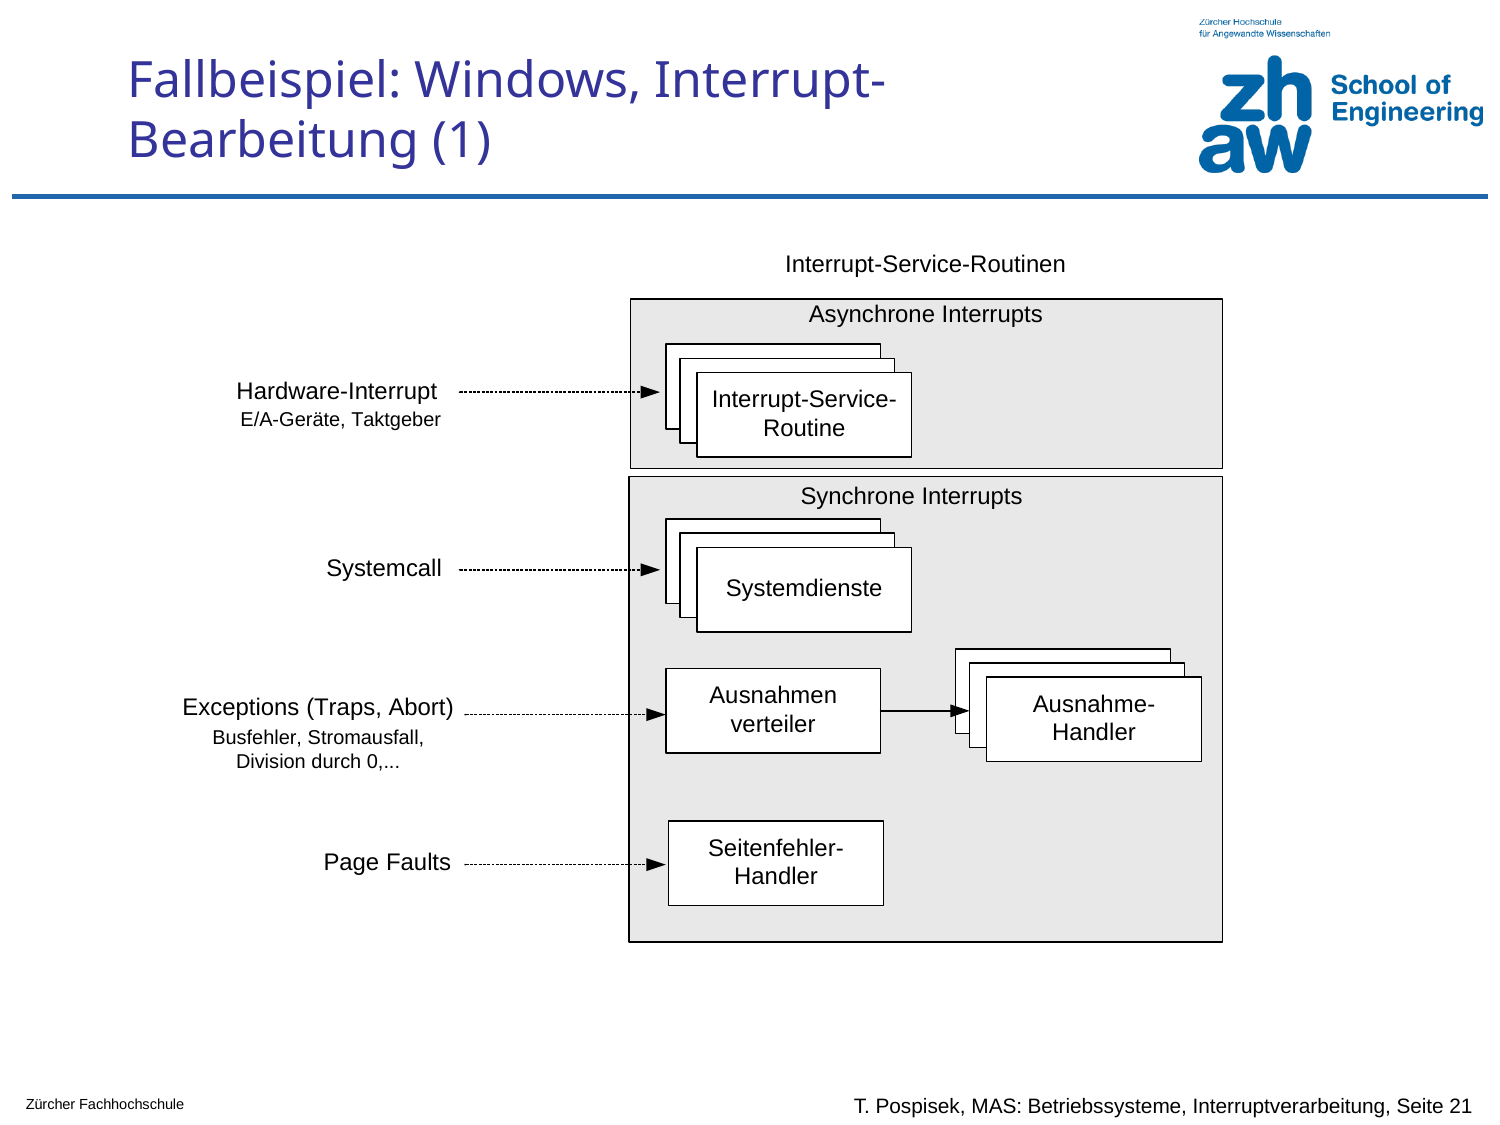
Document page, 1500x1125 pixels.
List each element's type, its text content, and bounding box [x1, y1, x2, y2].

picture [1199, 19, 1483, 173]
title Fallbeispiel: Windows, Interrupt-Bearbeitung (1) [112, 50, 1158, 175]
picture [158, 241, 1232, 948]
